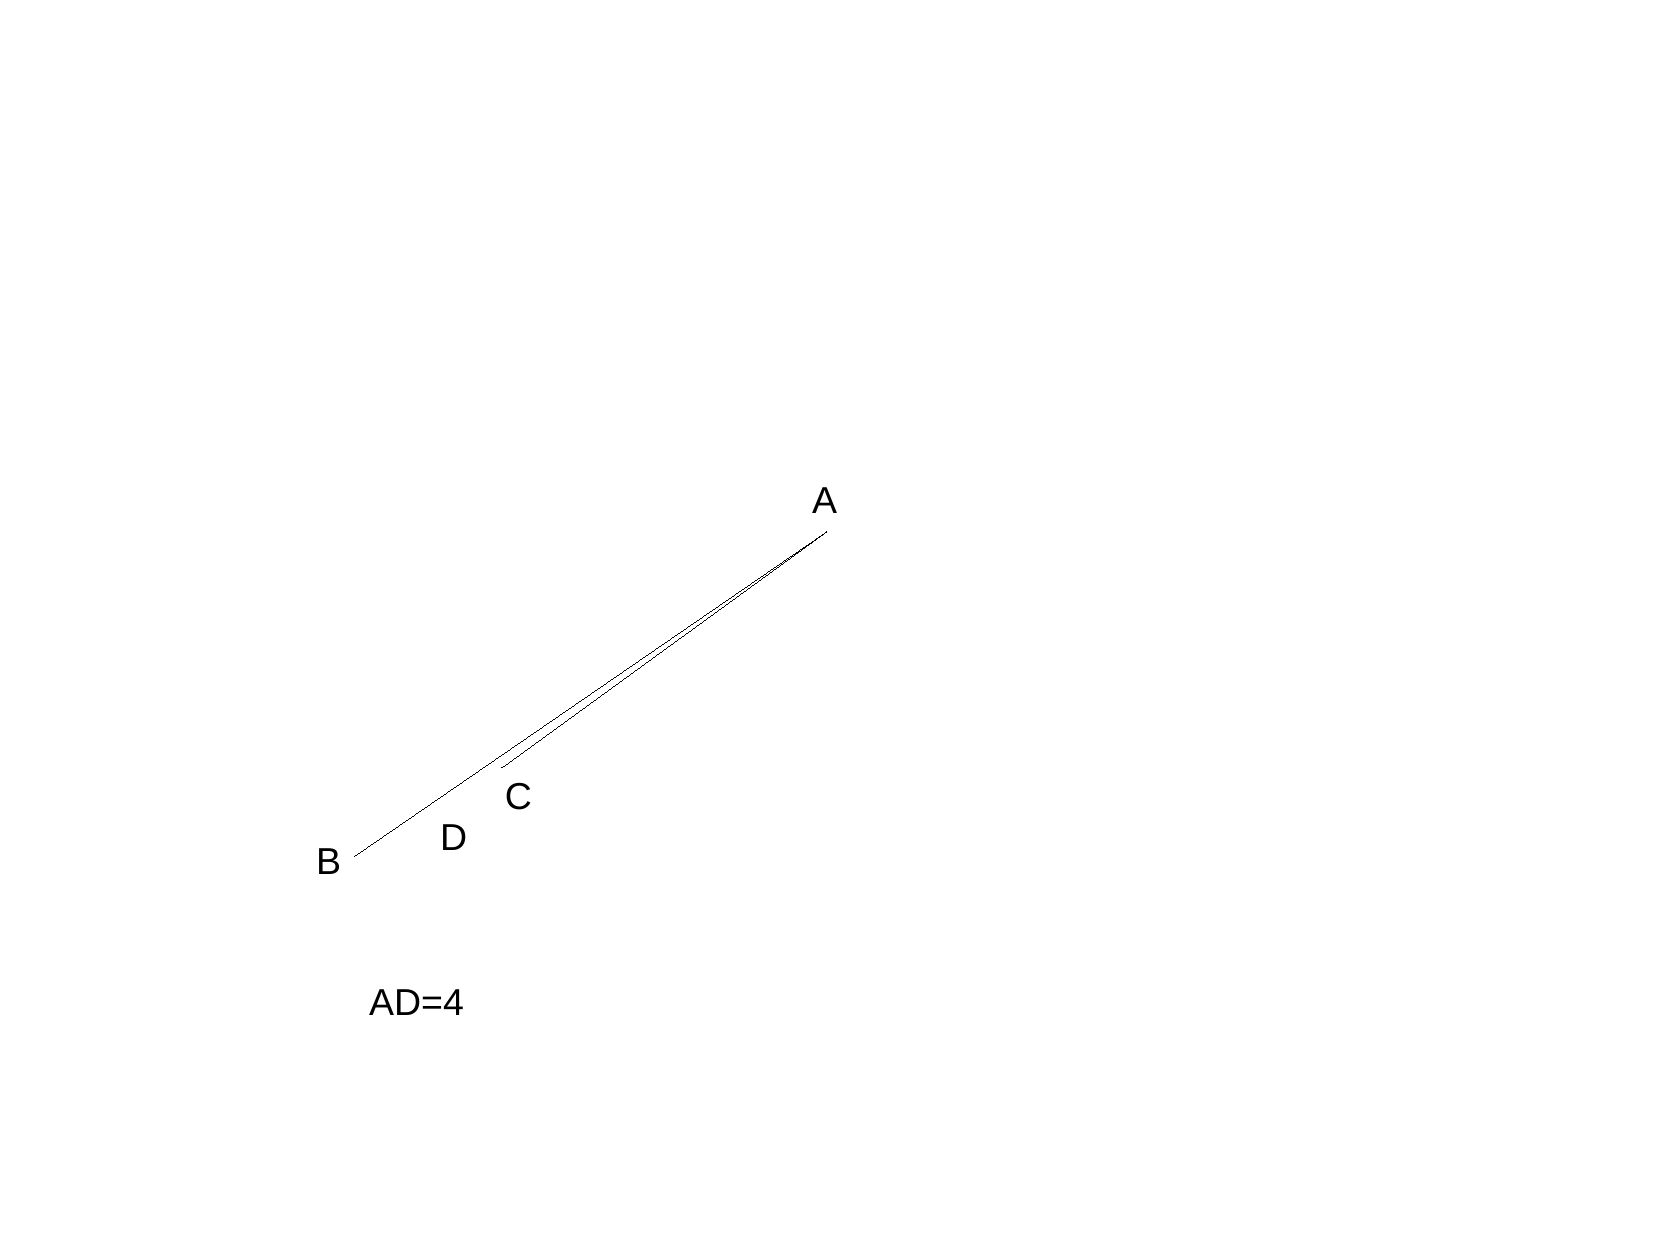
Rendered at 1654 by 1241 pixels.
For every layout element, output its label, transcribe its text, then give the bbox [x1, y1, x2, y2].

text_box B [301, 832, 356, 890]
text_box D [425, 809, 482, 867]
text_box AD=4 [354, 974, 479, 1032]
text_box C [490, 767, 547, 825]
text_box A [797, 472, 852, 530]
